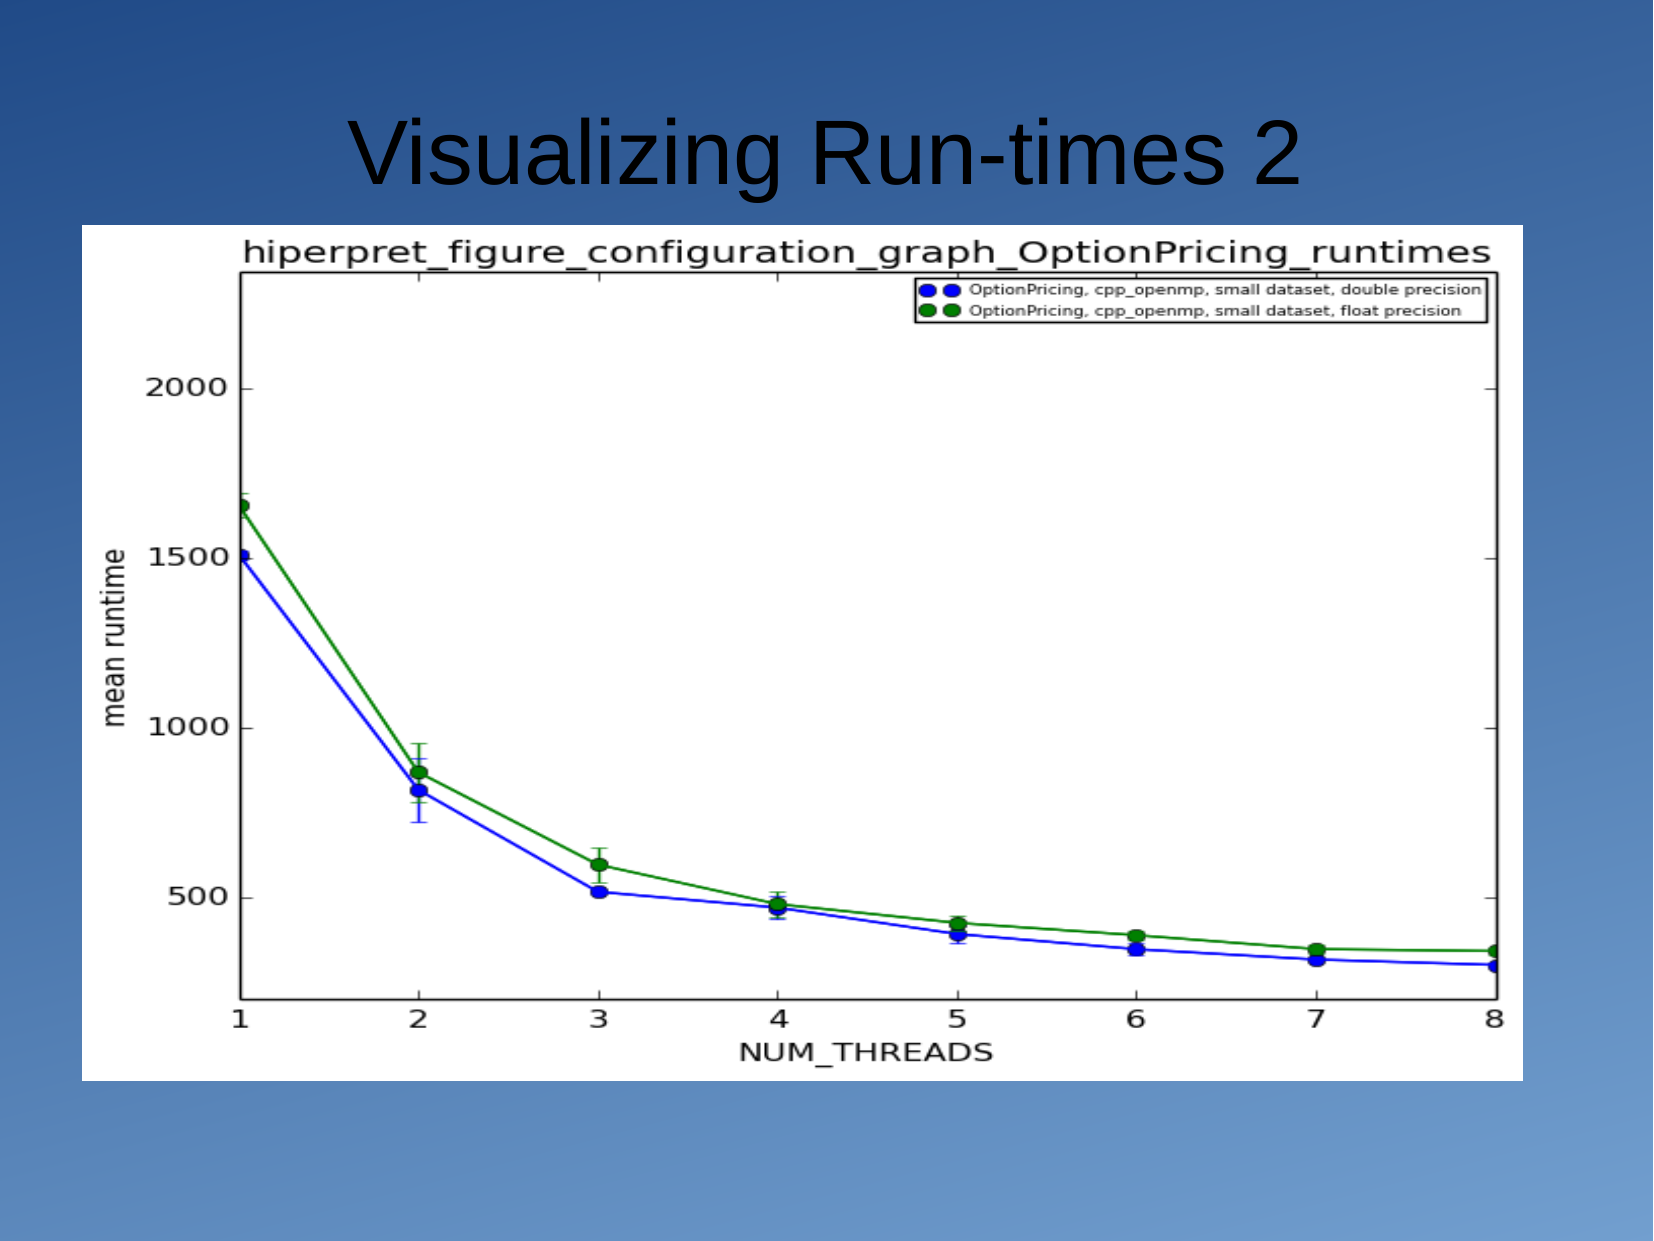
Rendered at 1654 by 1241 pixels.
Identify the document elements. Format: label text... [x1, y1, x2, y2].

title Visualizing Run-times 2 [82, 49, 1571, 257]
picture [82, 225, 1523, 1081]
